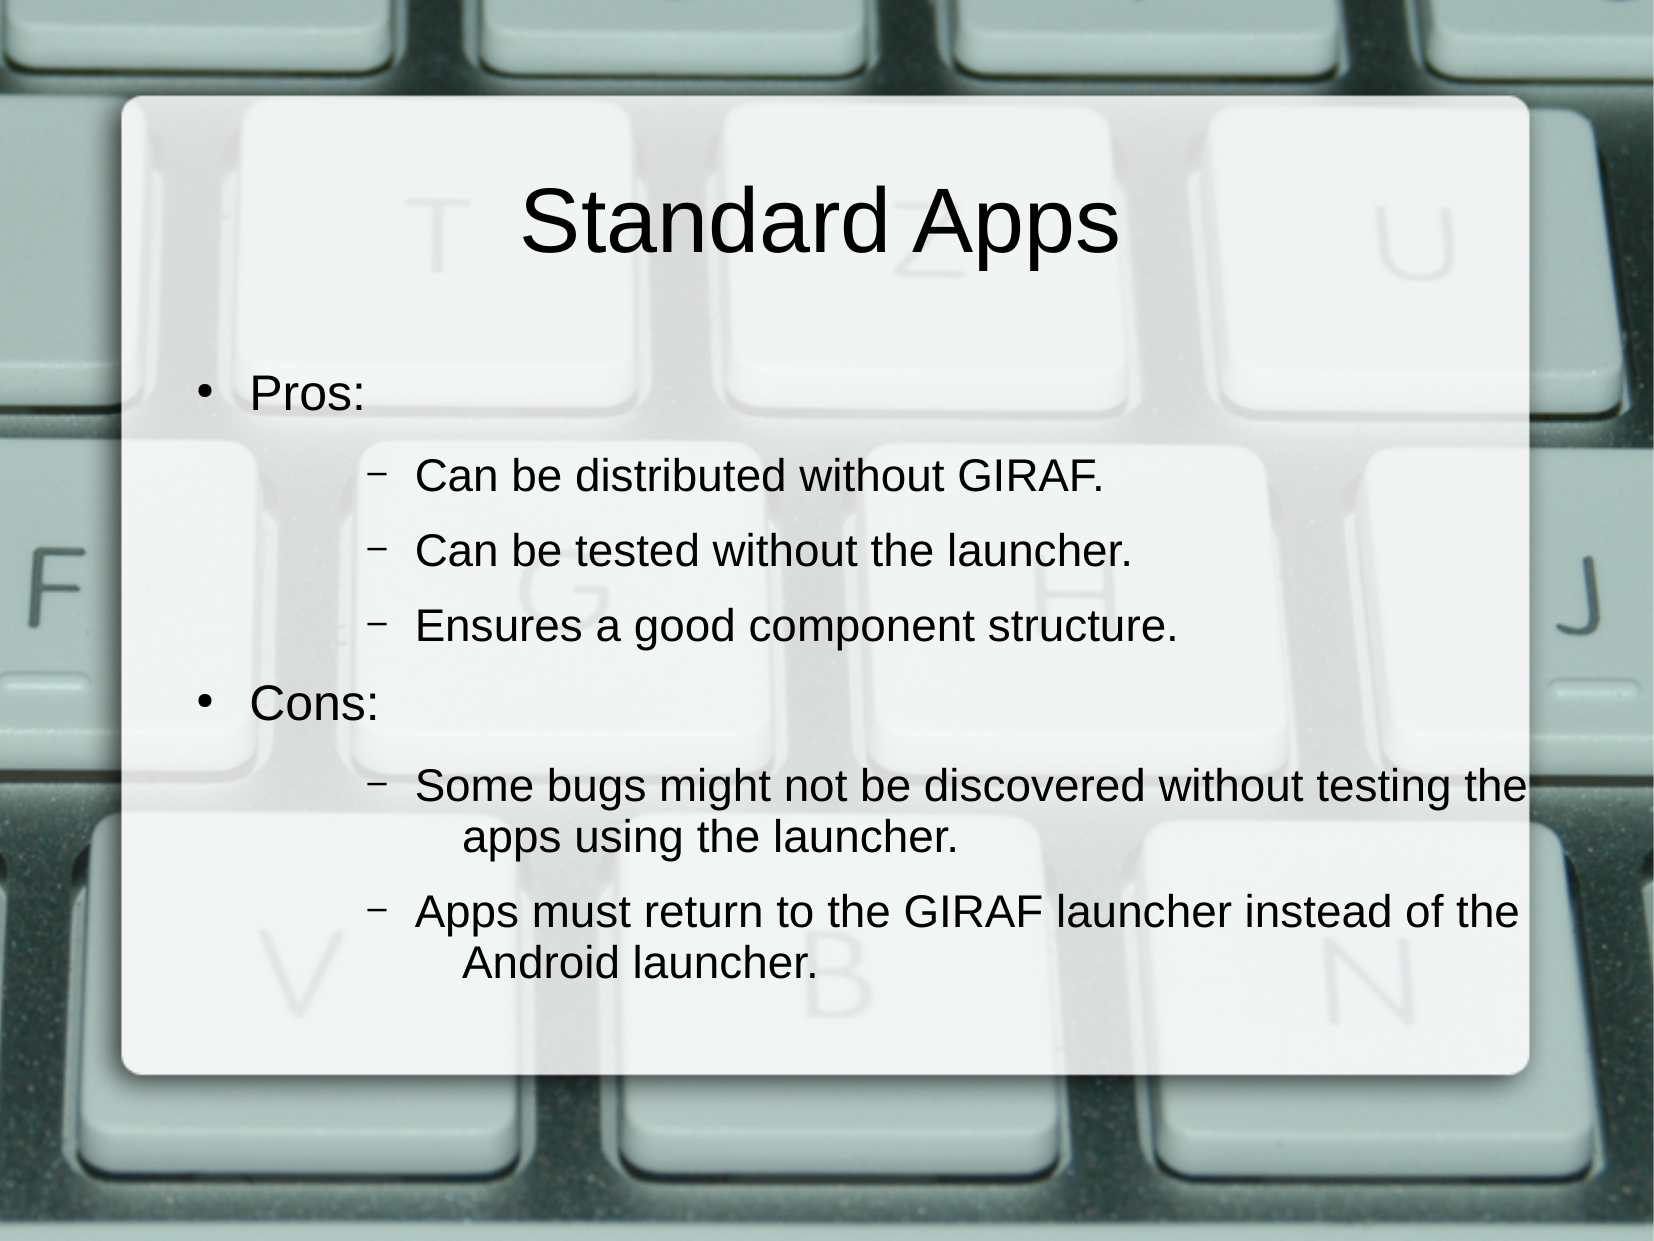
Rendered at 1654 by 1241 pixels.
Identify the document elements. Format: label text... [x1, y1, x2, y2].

title Standard Apps [135, 117, 1506, 325]
list Pros: Can be distributed without GIRAF. Can be tested without the launcher. Ensures a good component structure. Cons: Some bugs might not be discovered without testing the apps using the launcher. Apps must return to the GIRAF launcher instead of the Android launcher. [178, 364, 1570, 1147]
picture [0, 0, 1654, 1241]
